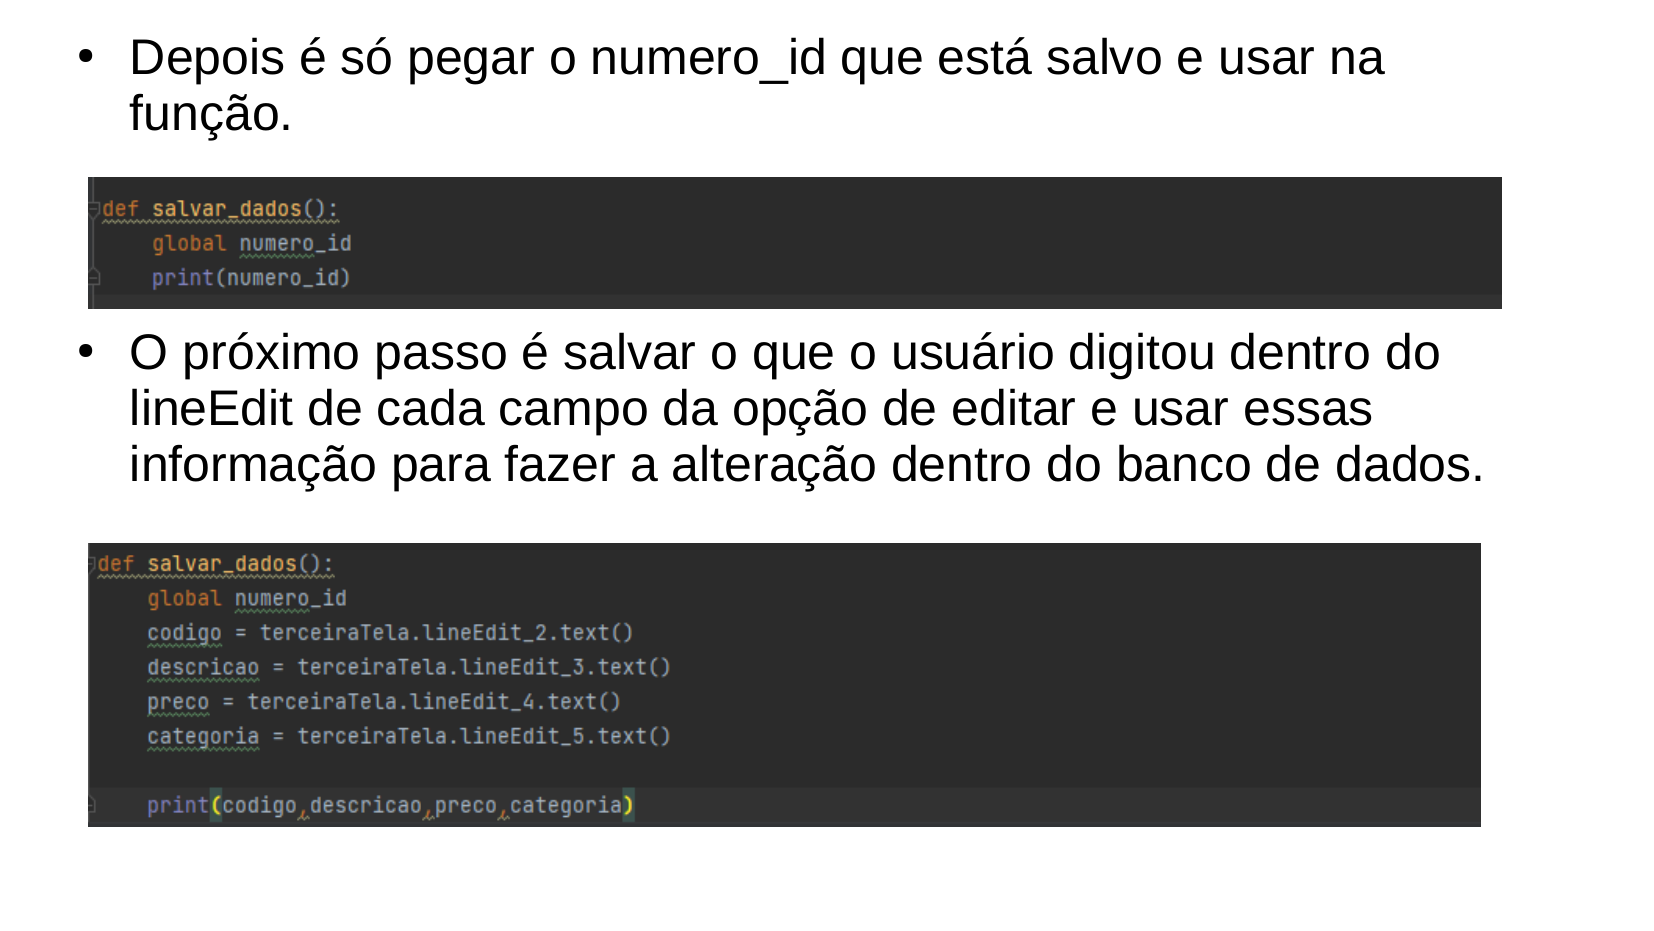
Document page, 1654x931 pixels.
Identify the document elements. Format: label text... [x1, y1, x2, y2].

list O próximo passo é salvar o que o usuário digitou dentro do lineEdit de cada campo da opção de editar e usar essas informação para fazer a alteração dentro do banco de dados. [59, 324, 1548, 532]
list Depois é só pegar o numero_id que está salvo e usar na função. [59, 29, 1548, 148]
picture [88, 177, 1502, 309]
picture [88, 543, 1481, 827]
